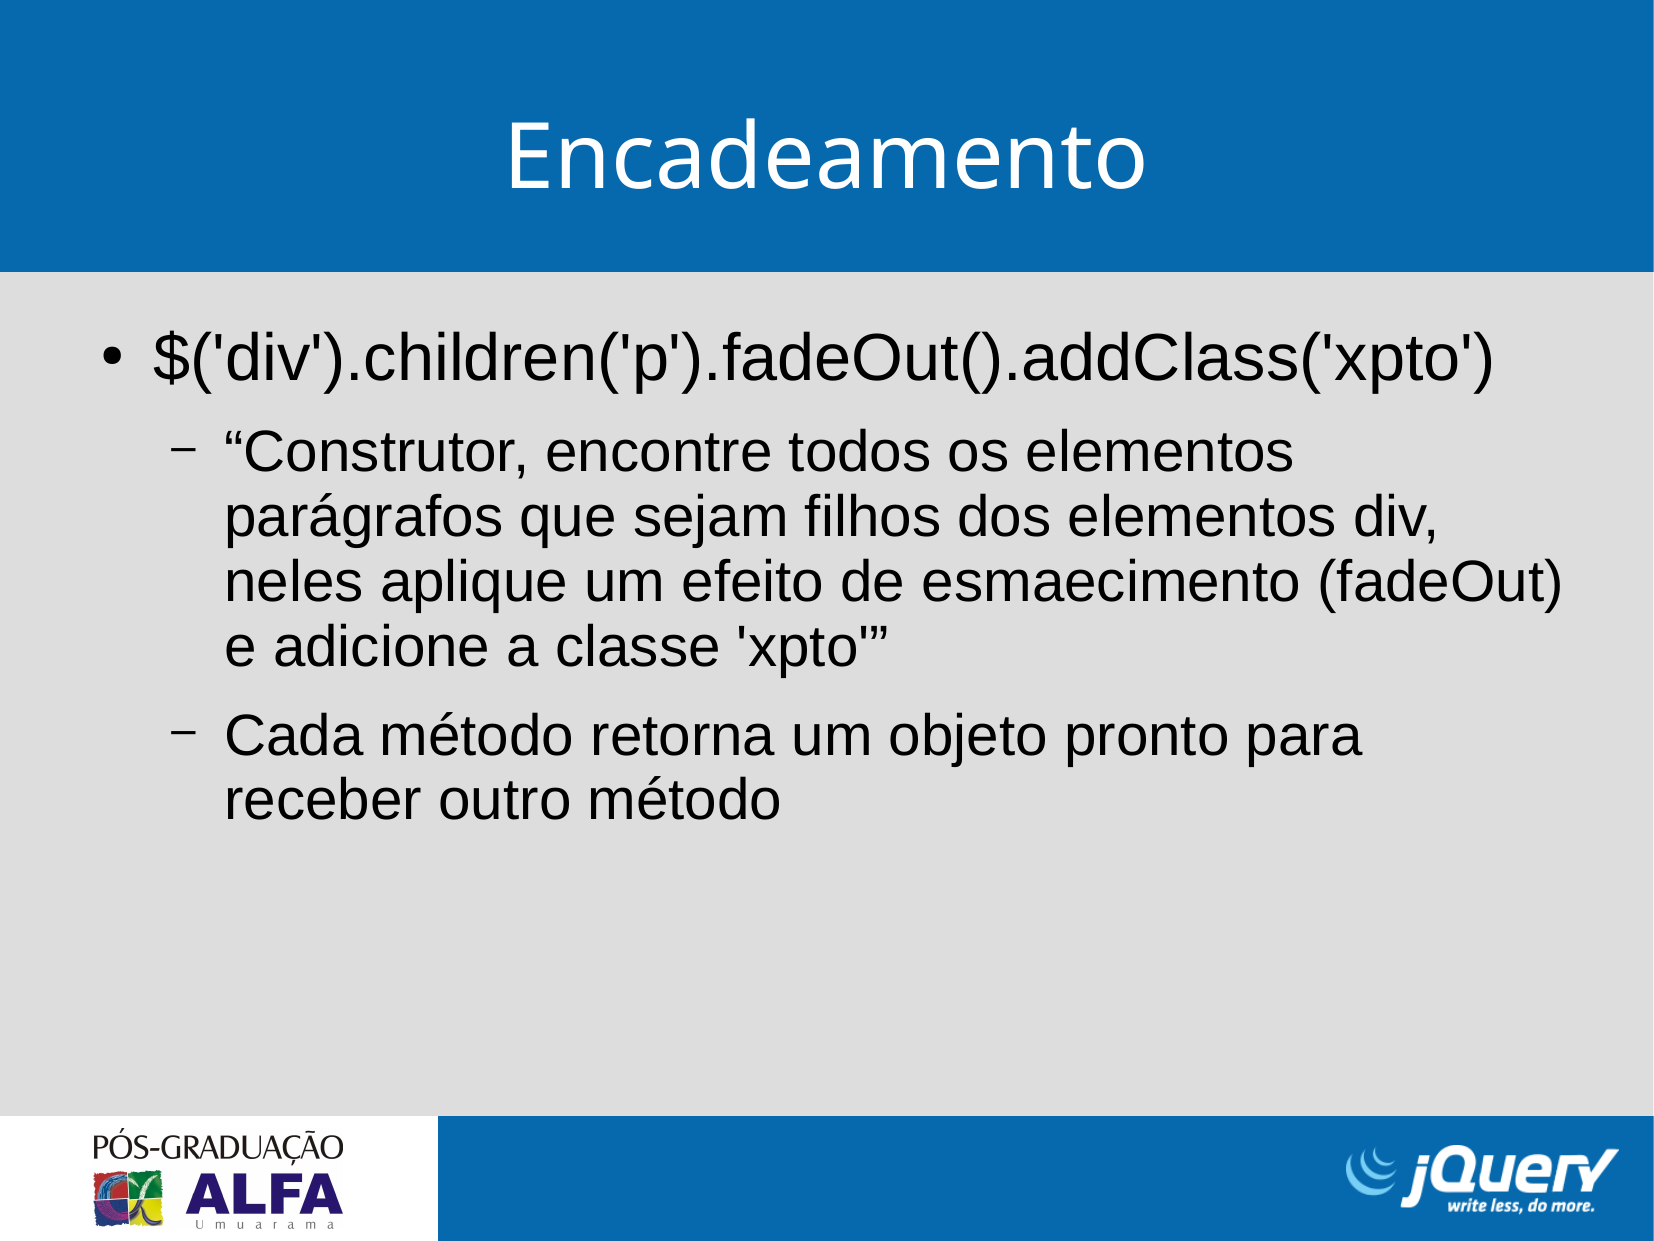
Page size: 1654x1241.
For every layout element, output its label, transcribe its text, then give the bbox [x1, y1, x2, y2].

picture [0, 0, 1654, 272]
title Encadeamento [82, 49, 1571, 257]
list $('div').children('p').fadeOut().addClass('xpto') “Construtor, encontre todos os elementos parágrafos que sejam filhos dos elementos div, neles aplique um efeito de esmaecimento (fadeOut) e adicione a classe 'xpto'” Cada método retorna um objeto pronto para receber outro método [82, 320, 1571, 1040]
picture [93, 1128, 343, 1229]
picture [438, 1116, 1654, 1241]
